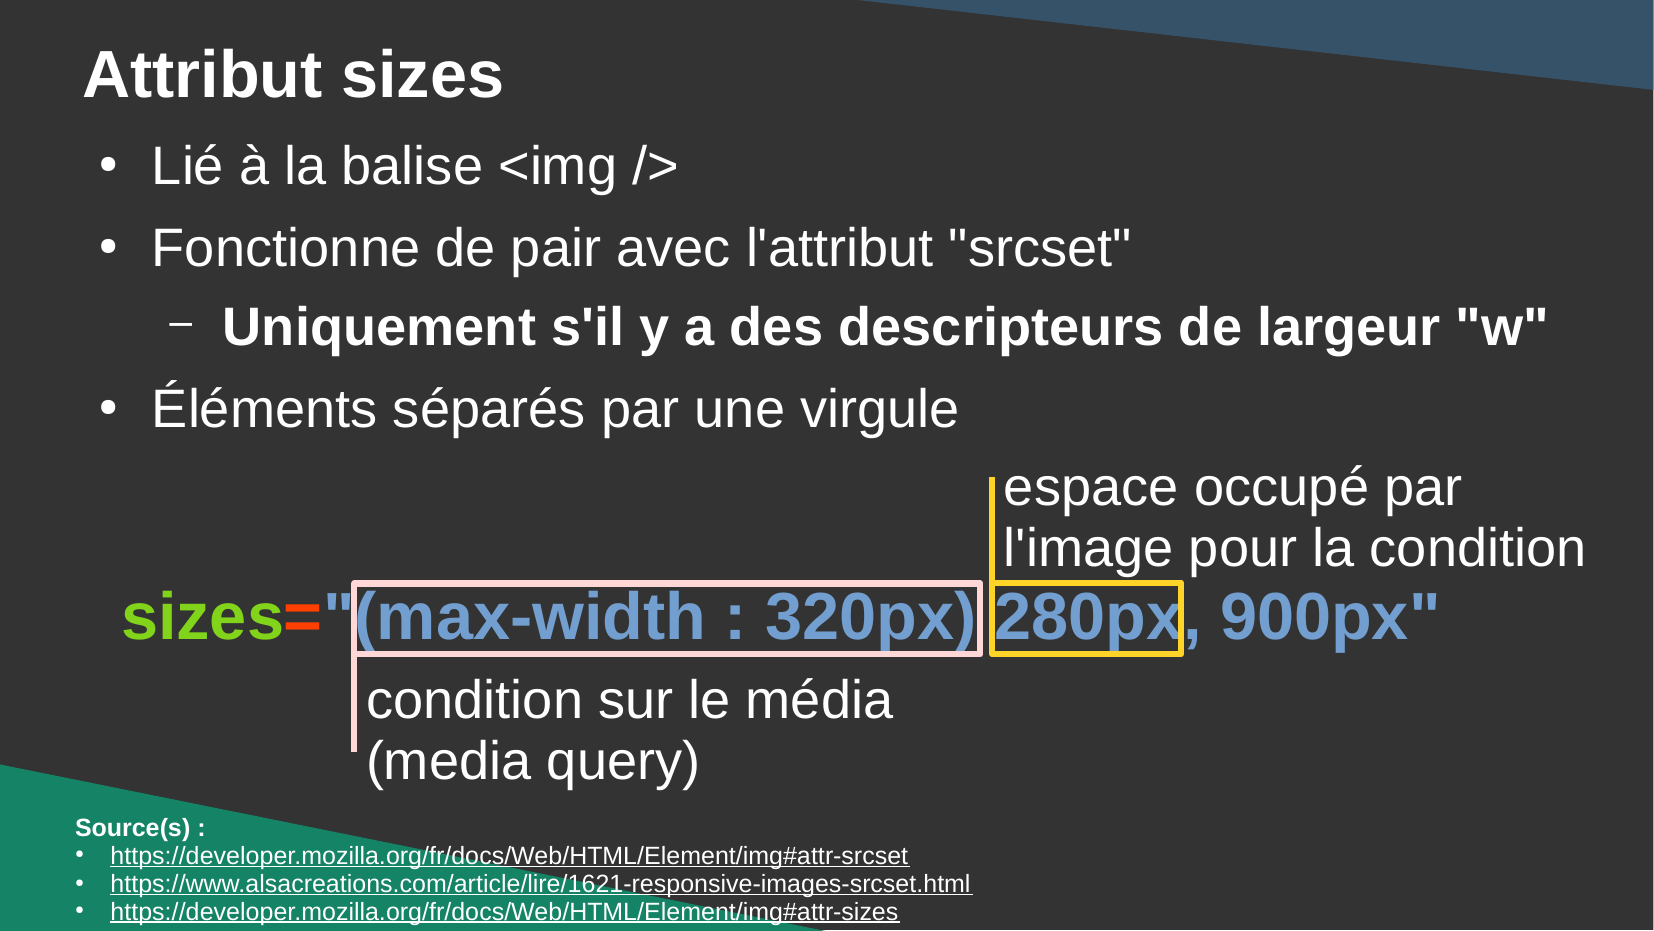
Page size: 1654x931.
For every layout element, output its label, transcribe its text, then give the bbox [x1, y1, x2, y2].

title Attribut sizes [82, 37, 1571, 122]
text_box [0, 764, 202, 931]
text_box [857, 0, 1654, 90]
title condition sur le média (media query) [366, 669, 993, 791]
text_box sizes="(max-width : 320px) 280px, 900px" [357, 587, 977, 651]
text_box Source(s) : https://developer.mozilla.org/fr/docs/Web/HTML/Element/img#attr-srcset https://www.alsacreations.com/article/lire/1621-responsive-images-srcset.html https://developer.mozilla.org/fr/docs/Web/HTML/Element/img#attr-sizes [60, 805, 1546, 931]
list Lié à la balise <img /> Fonctionne de pair avec l'attribut "srcset" Uniquement s'il y a des descripteurs de largeur "w" Éléments séparés par une virgule [80, 135, 1605, 485]
text_box sizes="(max-width : 320px) 280px, 900px" [106, 571, 1560, 695]
text_box sizes="(max-width : 320px) 280px, 900px" [995, 586, 1178, 651]
title espace occupé par l'image pour la condition [1003, 456, 1630, 578]
